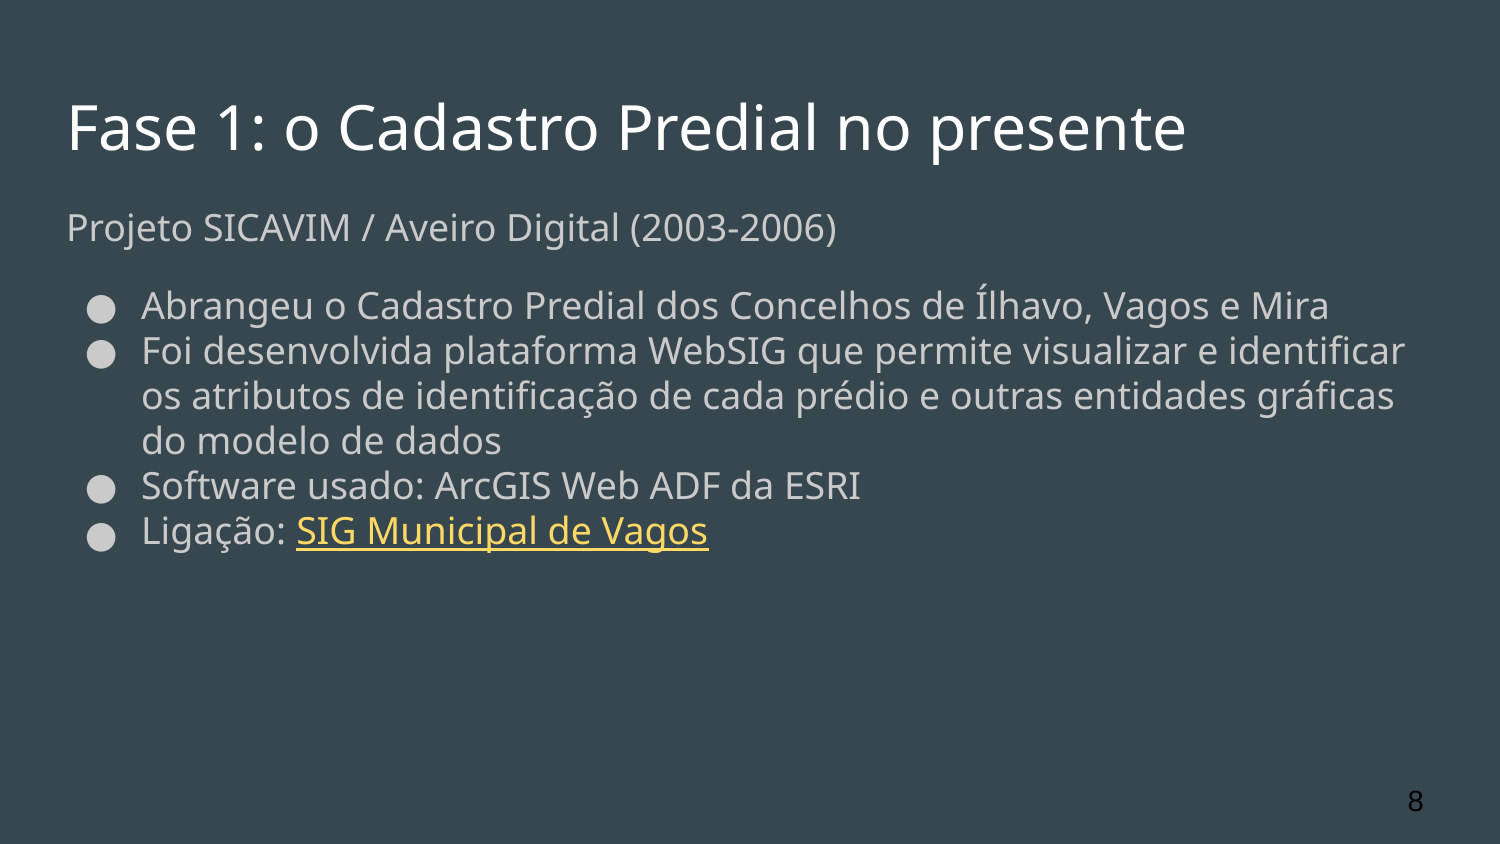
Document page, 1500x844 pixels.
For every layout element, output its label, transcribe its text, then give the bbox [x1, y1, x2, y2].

title Fase 1: o Cadastro Predial no presente [51, 72, 1449, 167]
slide_number <number> [1392, 767, 1483, 833]
list Projeto SICAVIM / Aveiro Digital (2003-2006) Abrangeu o Cadastro Predial dos Concelhos de Ílhavo, Vagos e Mira Foi desenvolvida plataforma WebSIG que permite visualizar e identificar os atributos de identificação de cada prédio e outras entidades gráficas do modelo de dados Software usado: ArcGIS Web ADF da ESRI Ligação: SIG Municipal de Vagos [51, 189, 1449, 750]
